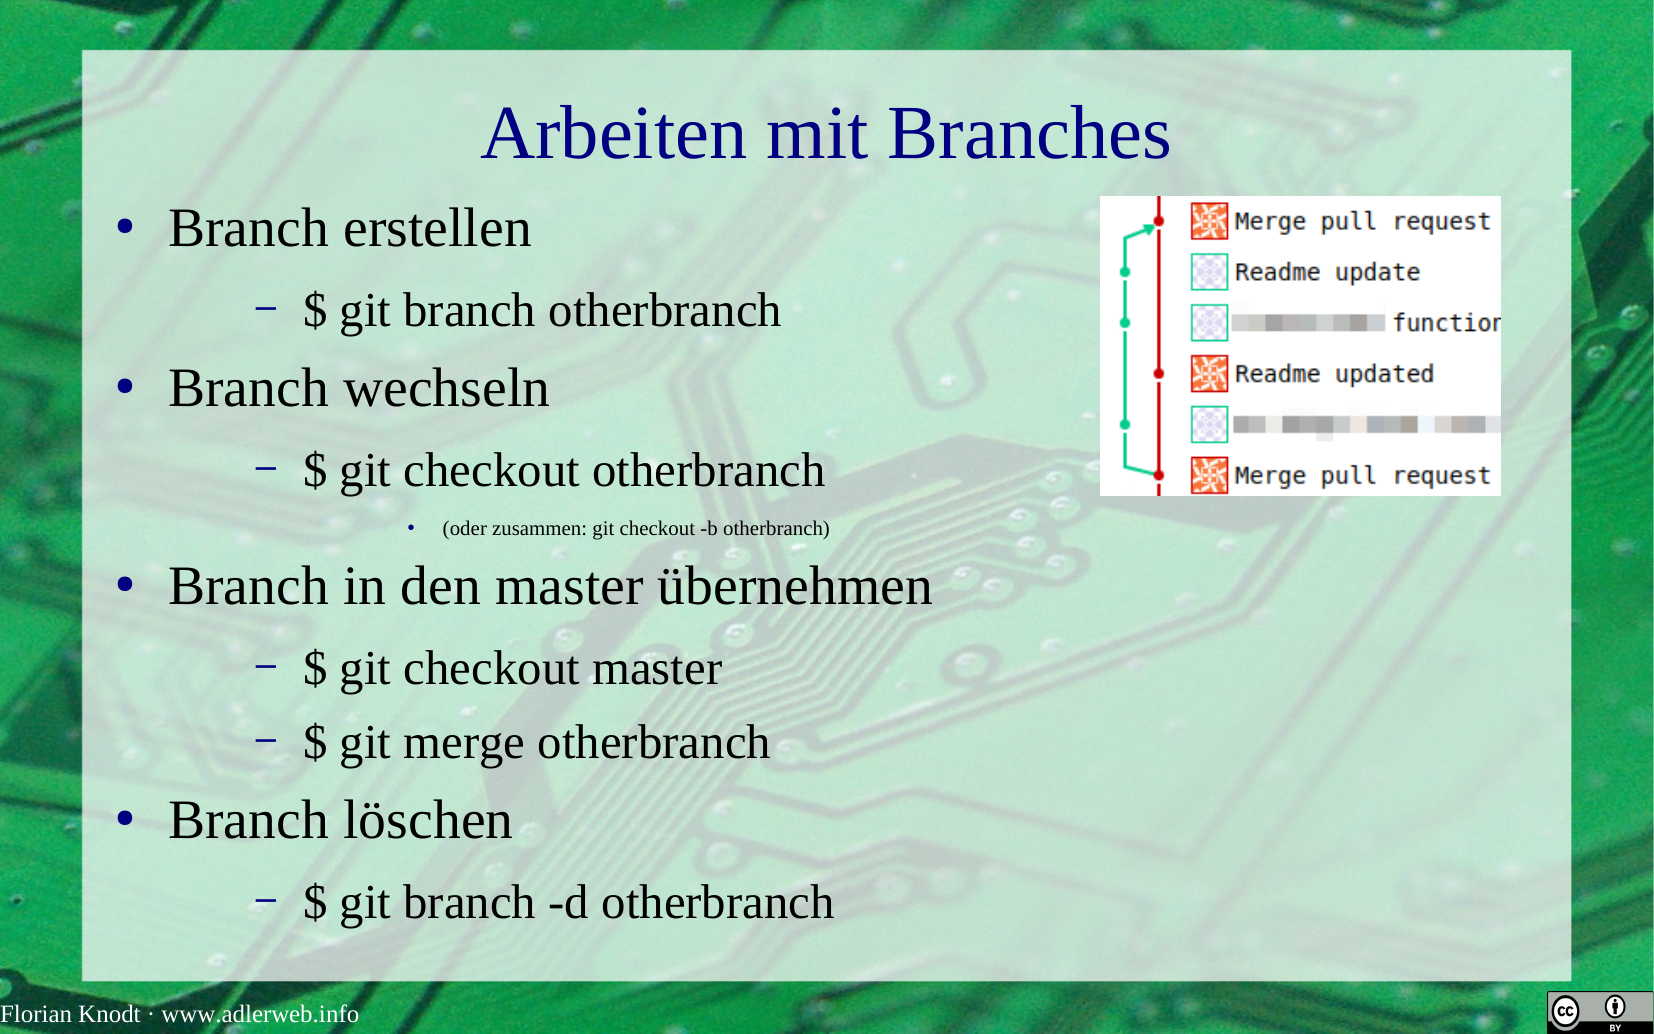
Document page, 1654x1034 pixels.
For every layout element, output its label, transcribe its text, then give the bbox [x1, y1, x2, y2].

picture [0, 0, 1654, 1034]
title Arbeiten mit Branches [82, 46, 1571, 196]
list Branch erstellen $ git branch otherbranch Branch wechseln $ git checkout otherbranch (oder zusammen: git checkout -b otherbranch) Branch in den master übernehmen $ git checkout master $ git merge otherbranch Branch löschen $ git branch -d otherbranch [82, 196, 1571, 934]
